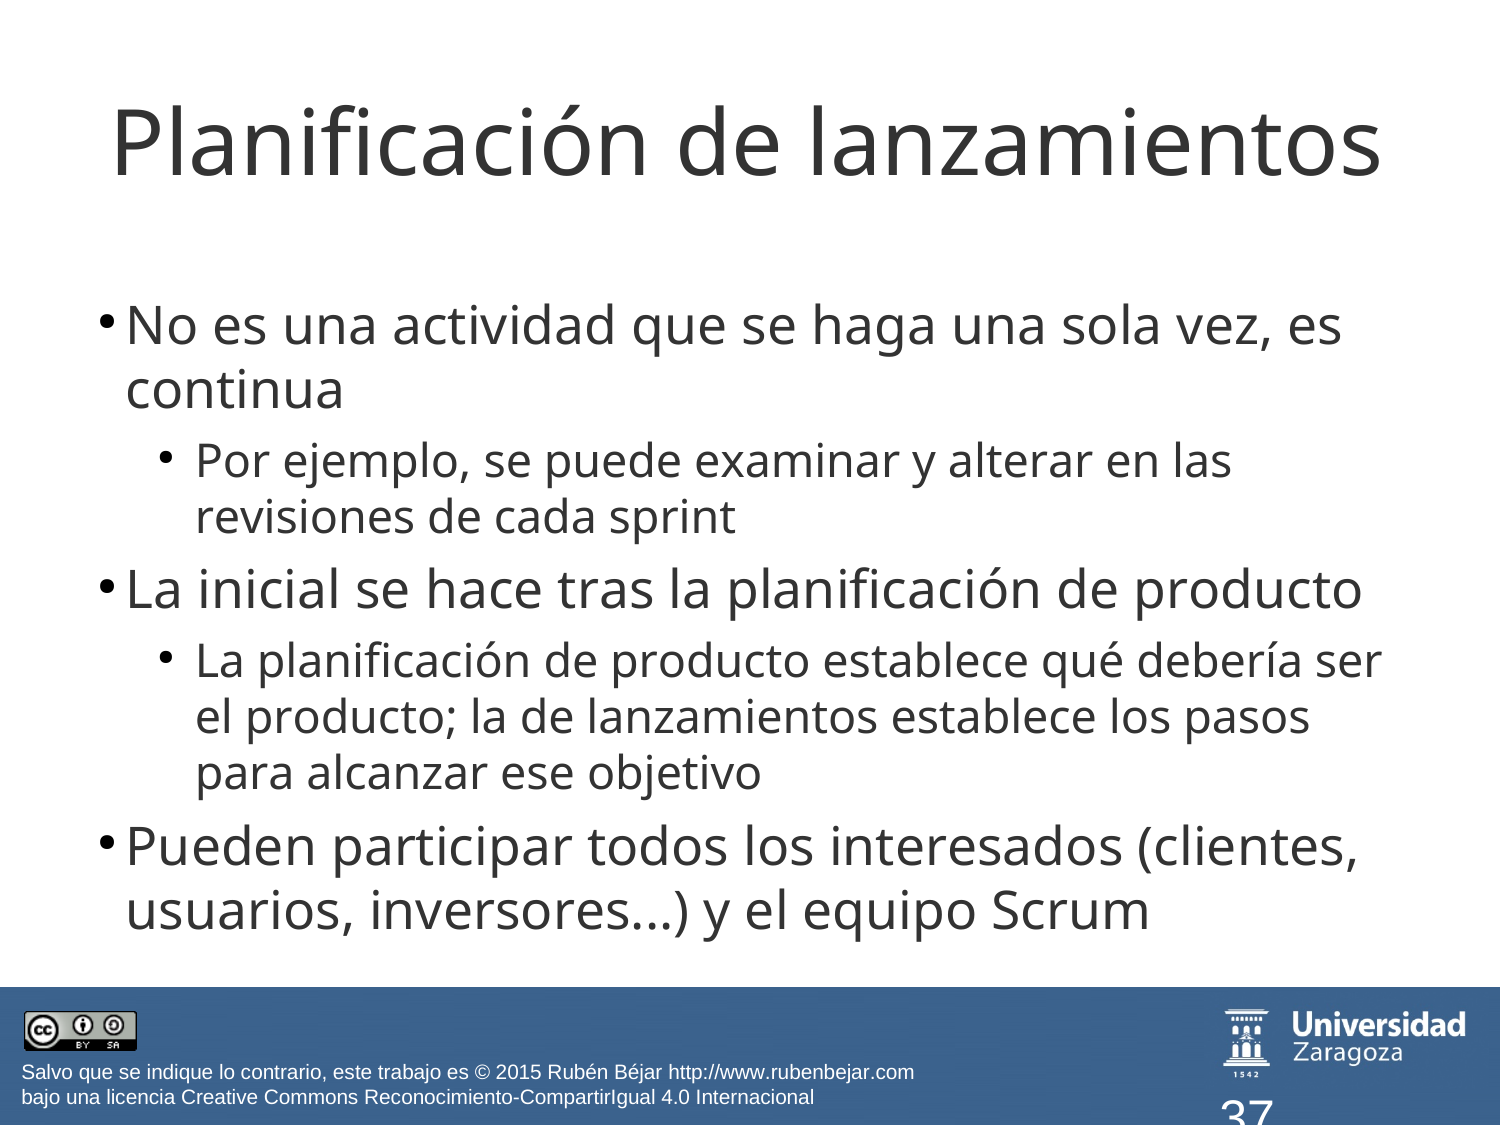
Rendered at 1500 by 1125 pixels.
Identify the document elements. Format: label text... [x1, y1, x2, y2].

title Planificación de lanzamientos [74, 21, 1420, 257]
list No es una actividad que se haga una sola vez, es continua Por ejemplo, se puede examinar y alterar en las revisiones de cada sprint La inicial se hace tras la planificación de producto La planificación de producto establece qué debería ser el producto; la de lanzamientos establece los pasos para alcanzar ese objetivo Pueden participar todos los interesados (clientes, usuarios, inversores...) y el equipo Scrum [82, 283, 1418, 957]
picture [0, 987, 1500, 1125]
